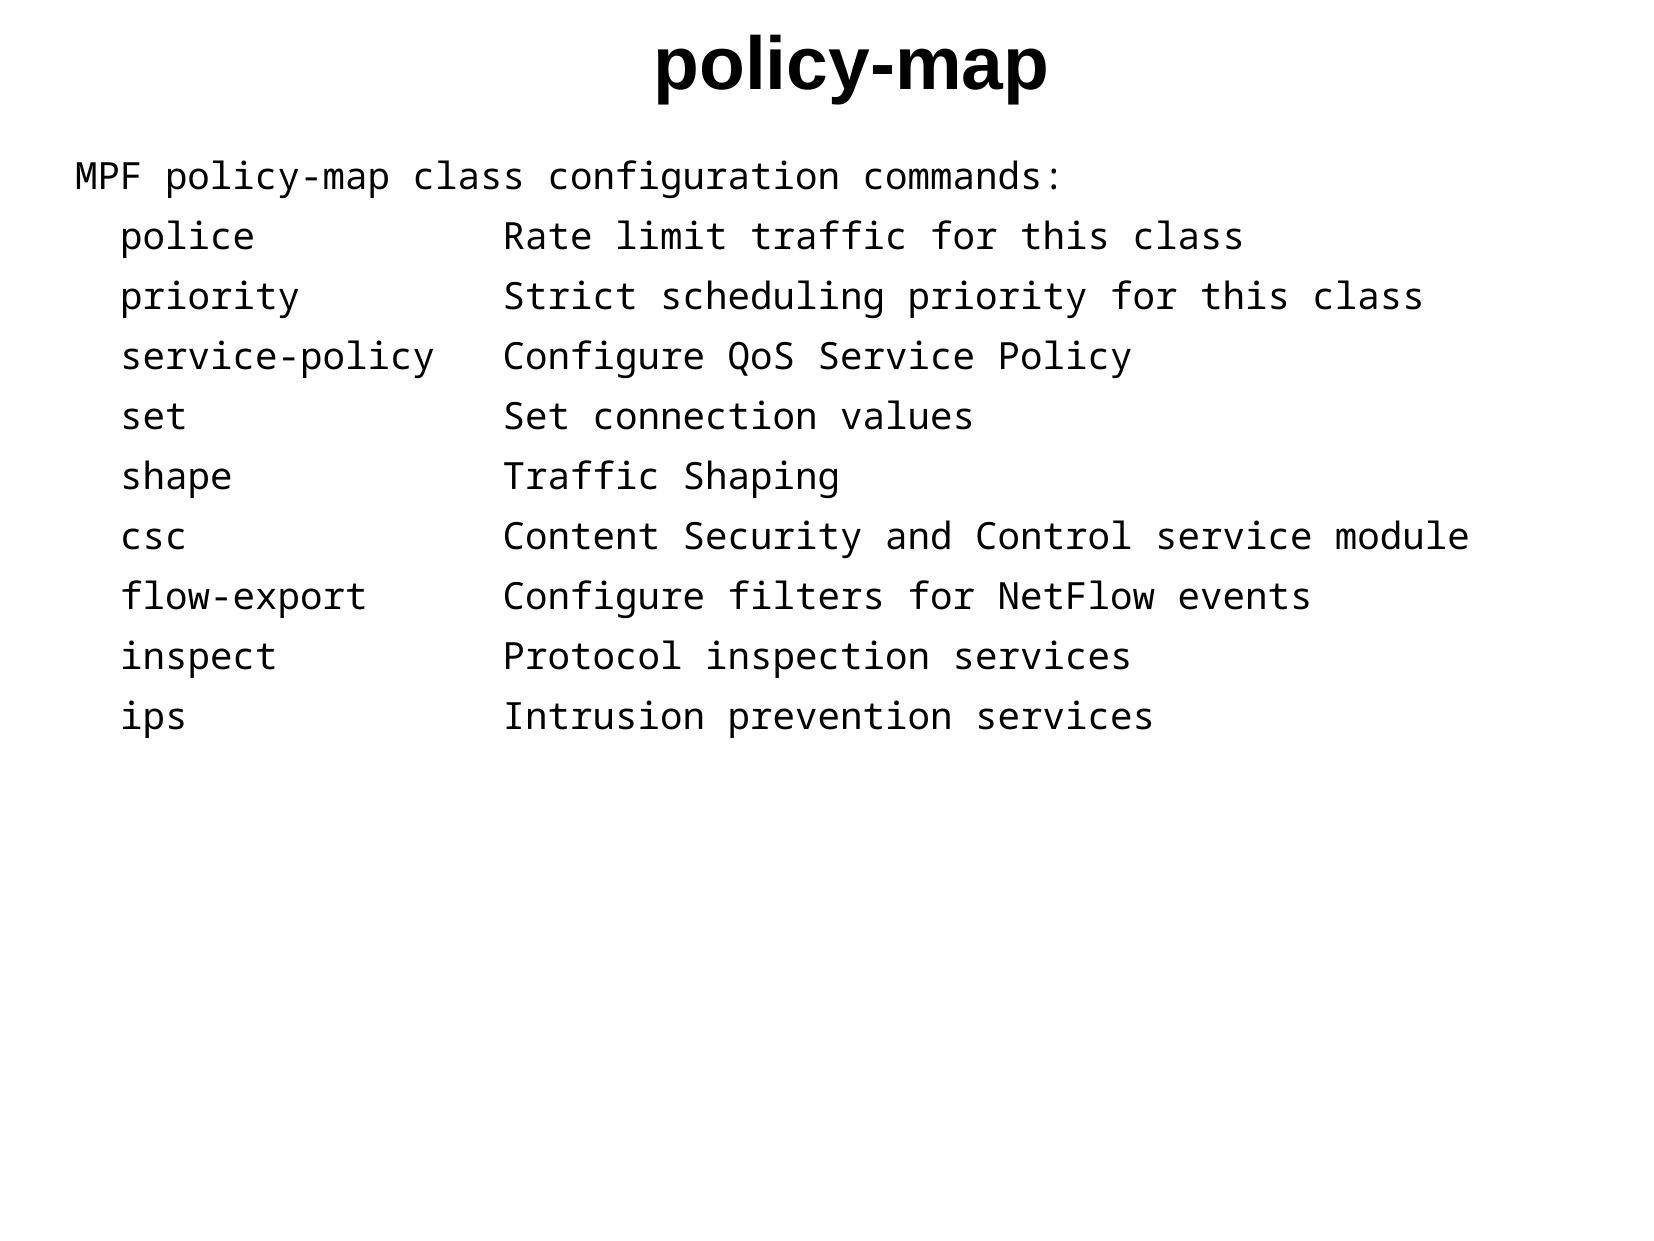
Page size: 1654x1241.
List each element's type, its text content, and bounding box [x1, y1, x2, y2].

list MPF policy-map class configuration commands: police Rate limit traffic for this class priority Strict scheduling priority for this class service-policy Configure QoS Service Policy set Set connection values shape Traffic Shaping csc Content Security and Control service module flow-export Configure filters for NetFlow events inspect Protocol inspection services ips Intrusion prevention services [75, 150, 1613, 1163]
text_box policy-map [64, 37, 1613, 113]
